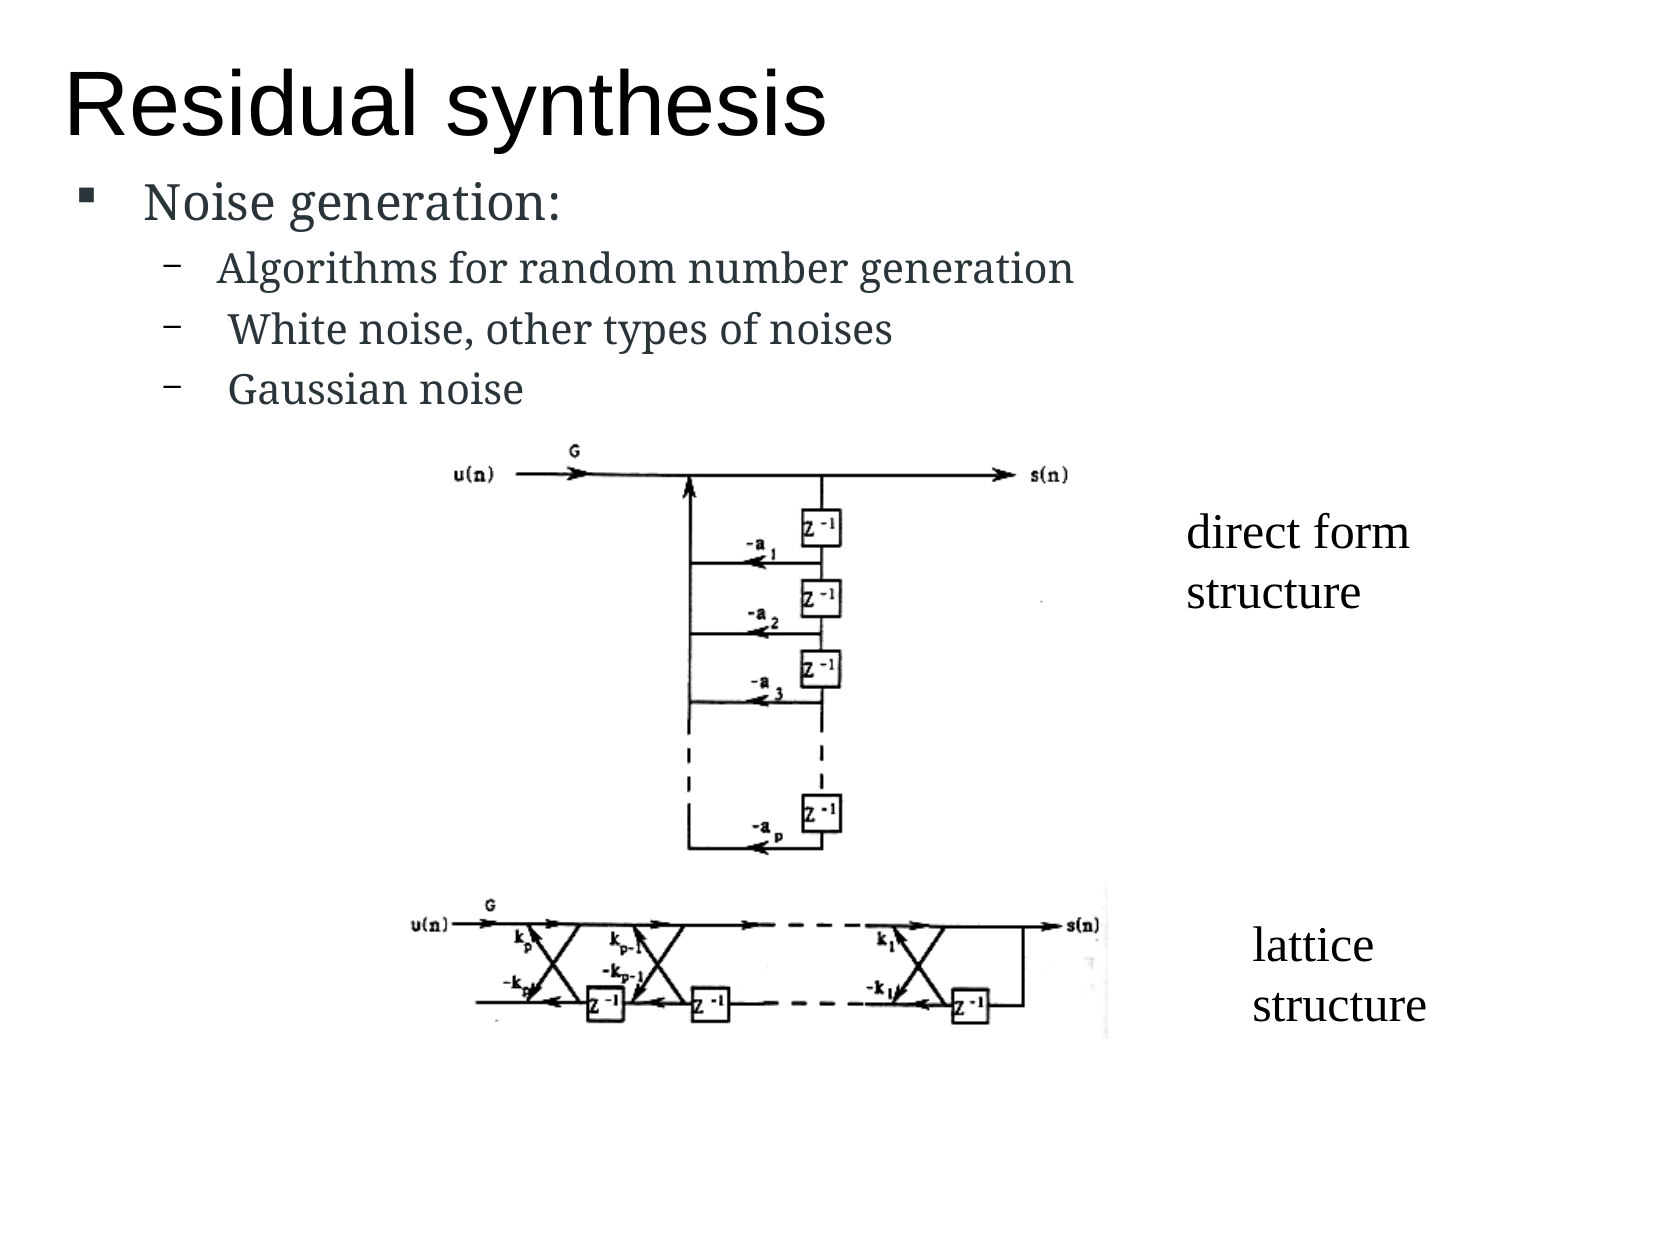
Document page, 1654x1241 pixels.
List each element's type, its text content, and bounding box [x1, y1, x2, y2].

text_box direct form structure [1171, 487, 1426, 627]
picture [450, 435, 1080, 863]
title Residual synthesis [63, 9, 1414, 198]
picture [397, 880, 1108, 1039]
list Noise generation: Algorithms for random number generation White noise, other types of noises Gaussian noise [75, 198, 1088, 474]
text_box lattice structure [1237, 900, 1443, 1039]
